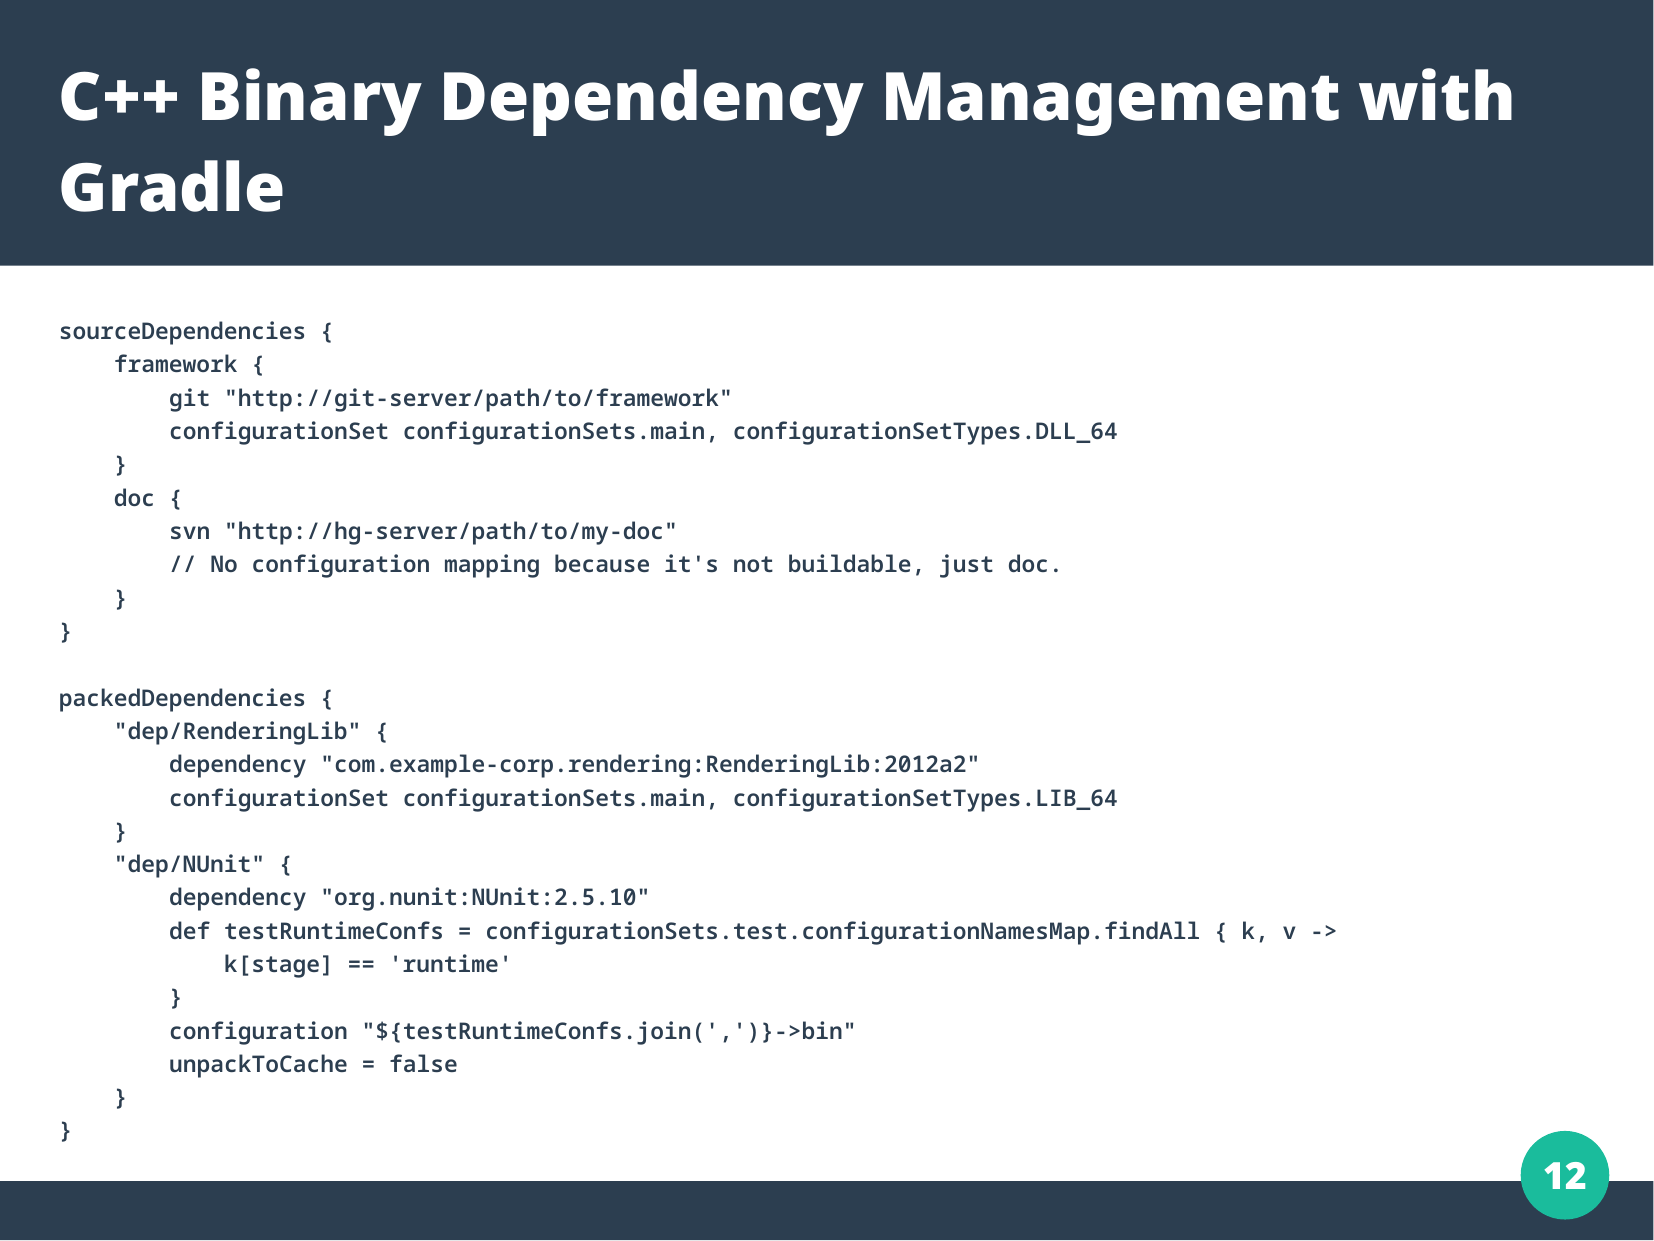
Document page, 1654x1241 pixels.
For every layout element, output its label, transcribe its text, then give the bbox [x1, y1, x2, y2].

title C++ Binary Dependency Management with Gradle [59, 49, 1595, 207]
list sourceDependencies { framework { git "http://git-server/path/to/framework" configurationSet configurationSets.main, configurationSetTypes.DLL_64 } doc { svn "http://hg-server/path/to/my-doc" // No configuration mapping because it's not buildable, just doc. } } packedDependencies { "dep/RenderingLib" { dependency "com.example-corp.rendering:RenderingLib:2012a2" configurationSet configurationSets.main, configurationSetTypes.LIB_64 } "dep/NUnit" { dependency "org.nunit:NUnit:2.5.10" def testRuntimeConfs = configurationSets.test.configurationNamesMap.findAll { k, v -> k[stage] == 'runtime' } configuration "${testRuntimeConfs.join(',')}->bin" unpackToCache = false } } [59, 324, 1595, 1152]
